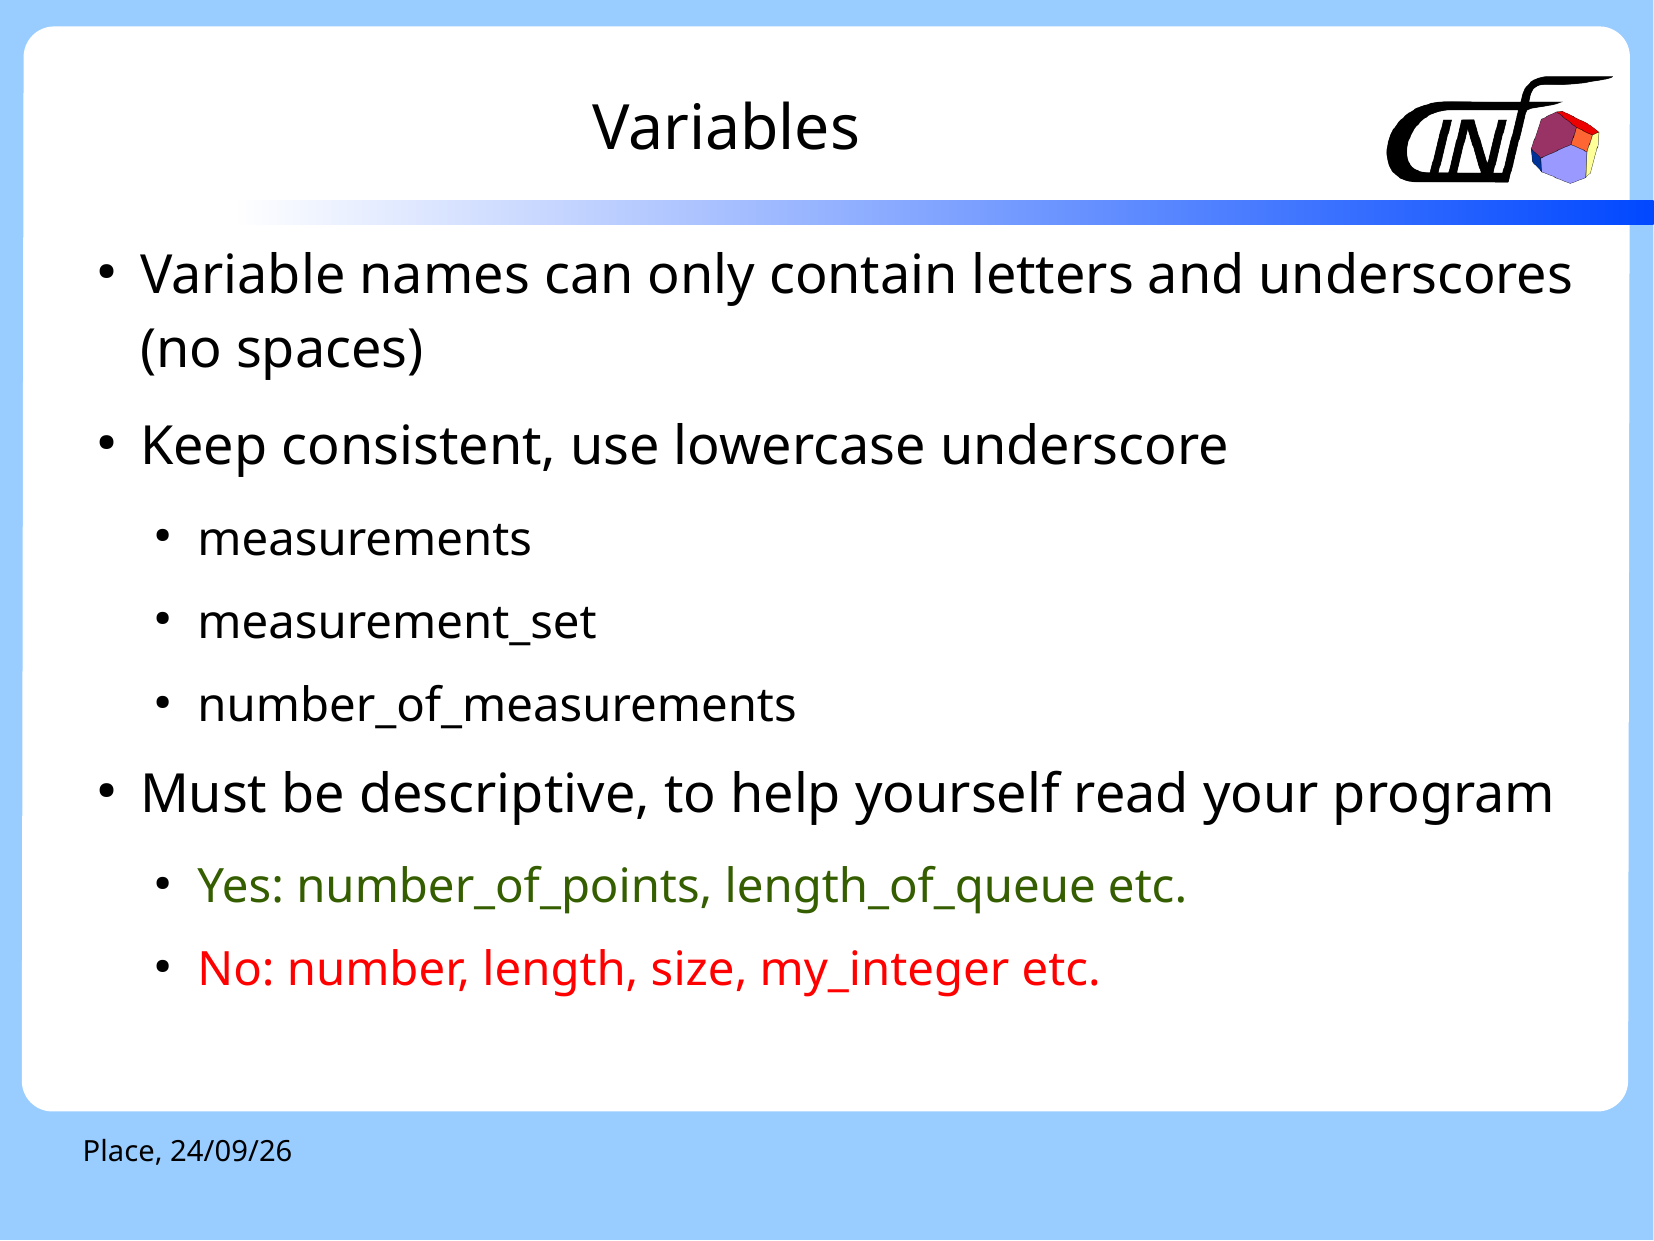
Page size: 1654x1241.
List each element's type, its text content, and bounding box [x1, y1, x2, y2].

title Variables [82, 49, 1371, 201]
picture [1386, 76, 1613, 184]
table_header B [956, 201, 961, 224]
list Variable names can only contain letters and underscores (no spaces) Keep consistent, use lowercase underscore measurements measurement_set number_of_measurements Must be descriptive, to help yourself read your program Yes: number_of_points, length_of_queue etc. No: number, length, size, my_integer etc. [82, 236, 1583, 1055]
